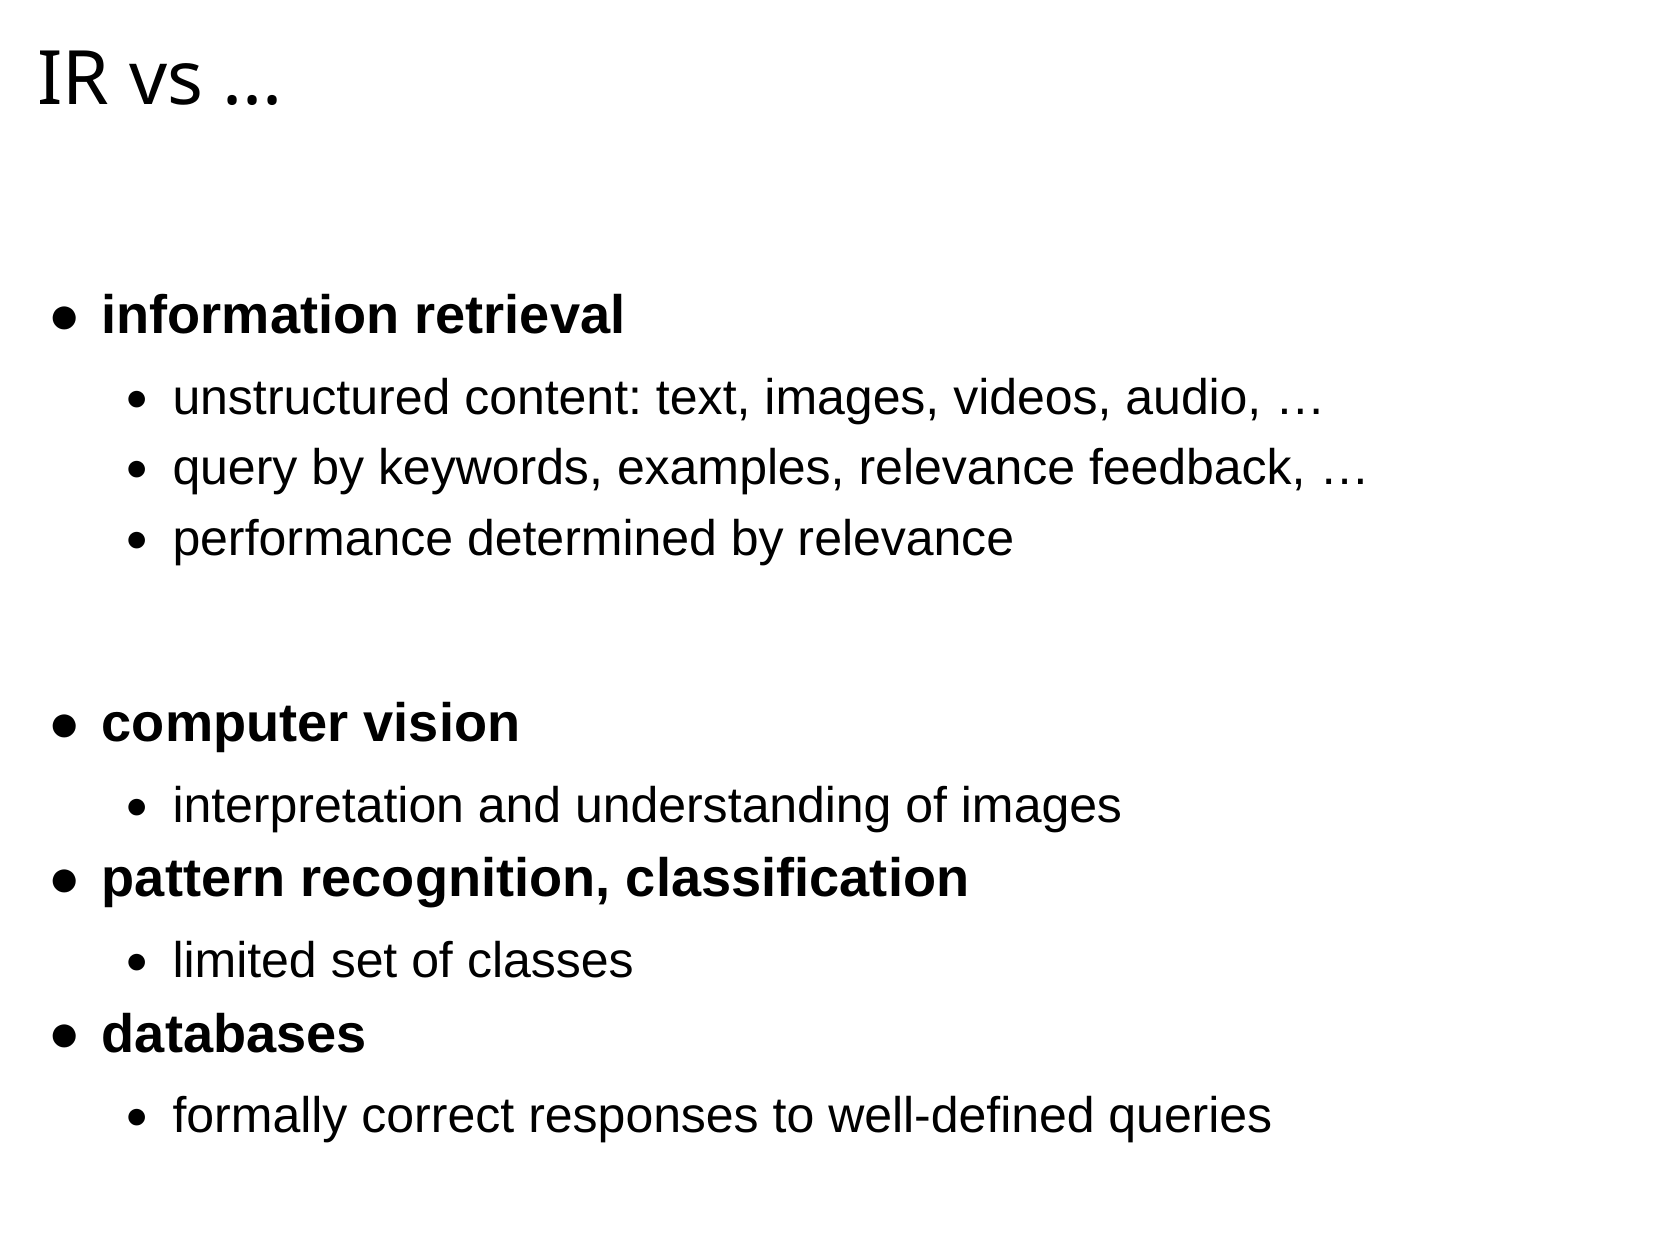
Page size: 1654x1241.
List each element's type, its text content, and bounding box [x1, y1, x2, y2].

list information retrieval unstructured content: text, images, videos, audio, … query by keywords, examples, relevance feedback, … performance determined by relevance computer vision interpretation and understanding of images pattern recognition, classification limited set of classes databases formally correct responses to well-defined queries [30, 194, 1654, 1233]
title IR vs ... [37, 7, 1613, 143]
